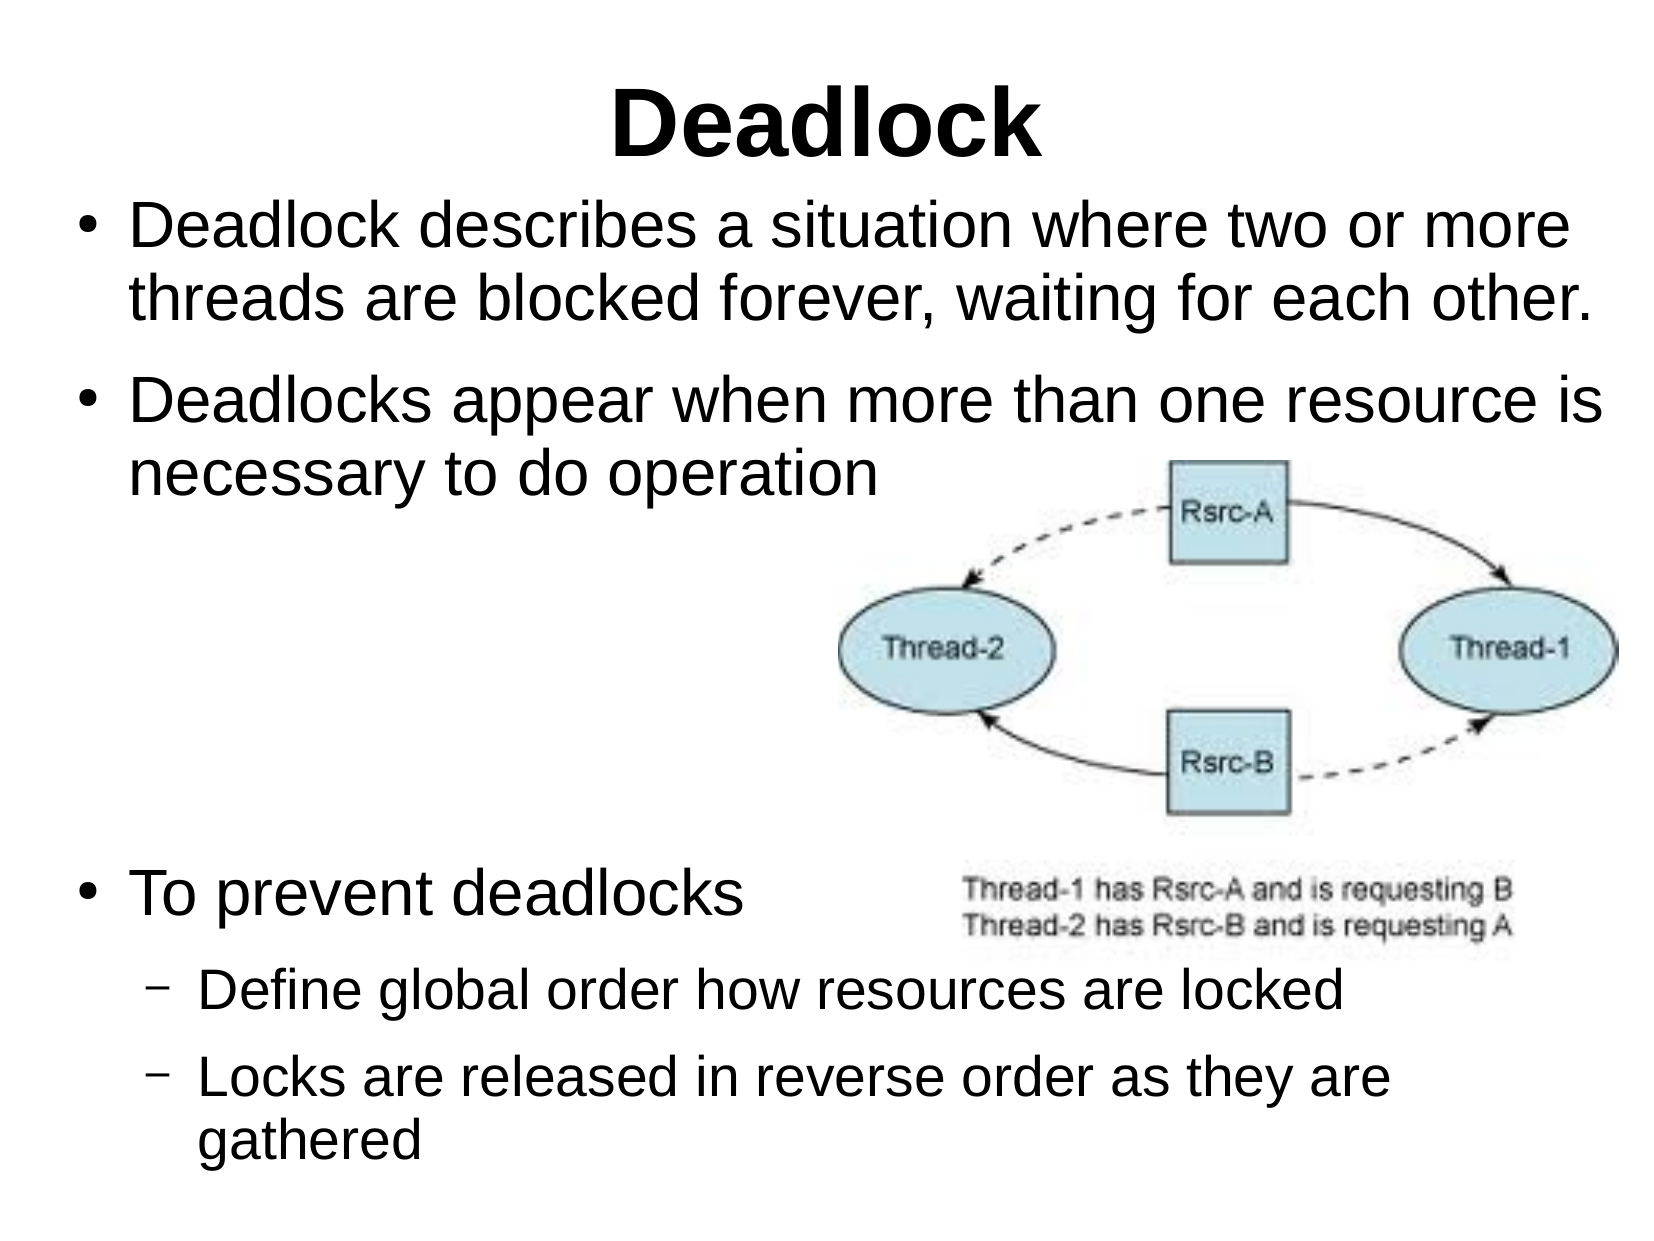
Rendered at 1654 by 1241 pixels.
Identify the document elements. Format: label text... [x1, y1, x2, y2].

list Deadlock describes a situation where two or more threads are blocked forever, waiting for each other. Deadlocks appear when more than one resource is necessary to do operation To prevent deadlocks Define global order how resources are locked Locks are released in reverse order as they are gathered [59, 188, 1619, 1229]
title Deadlock [82, 49, 1571, 188]
